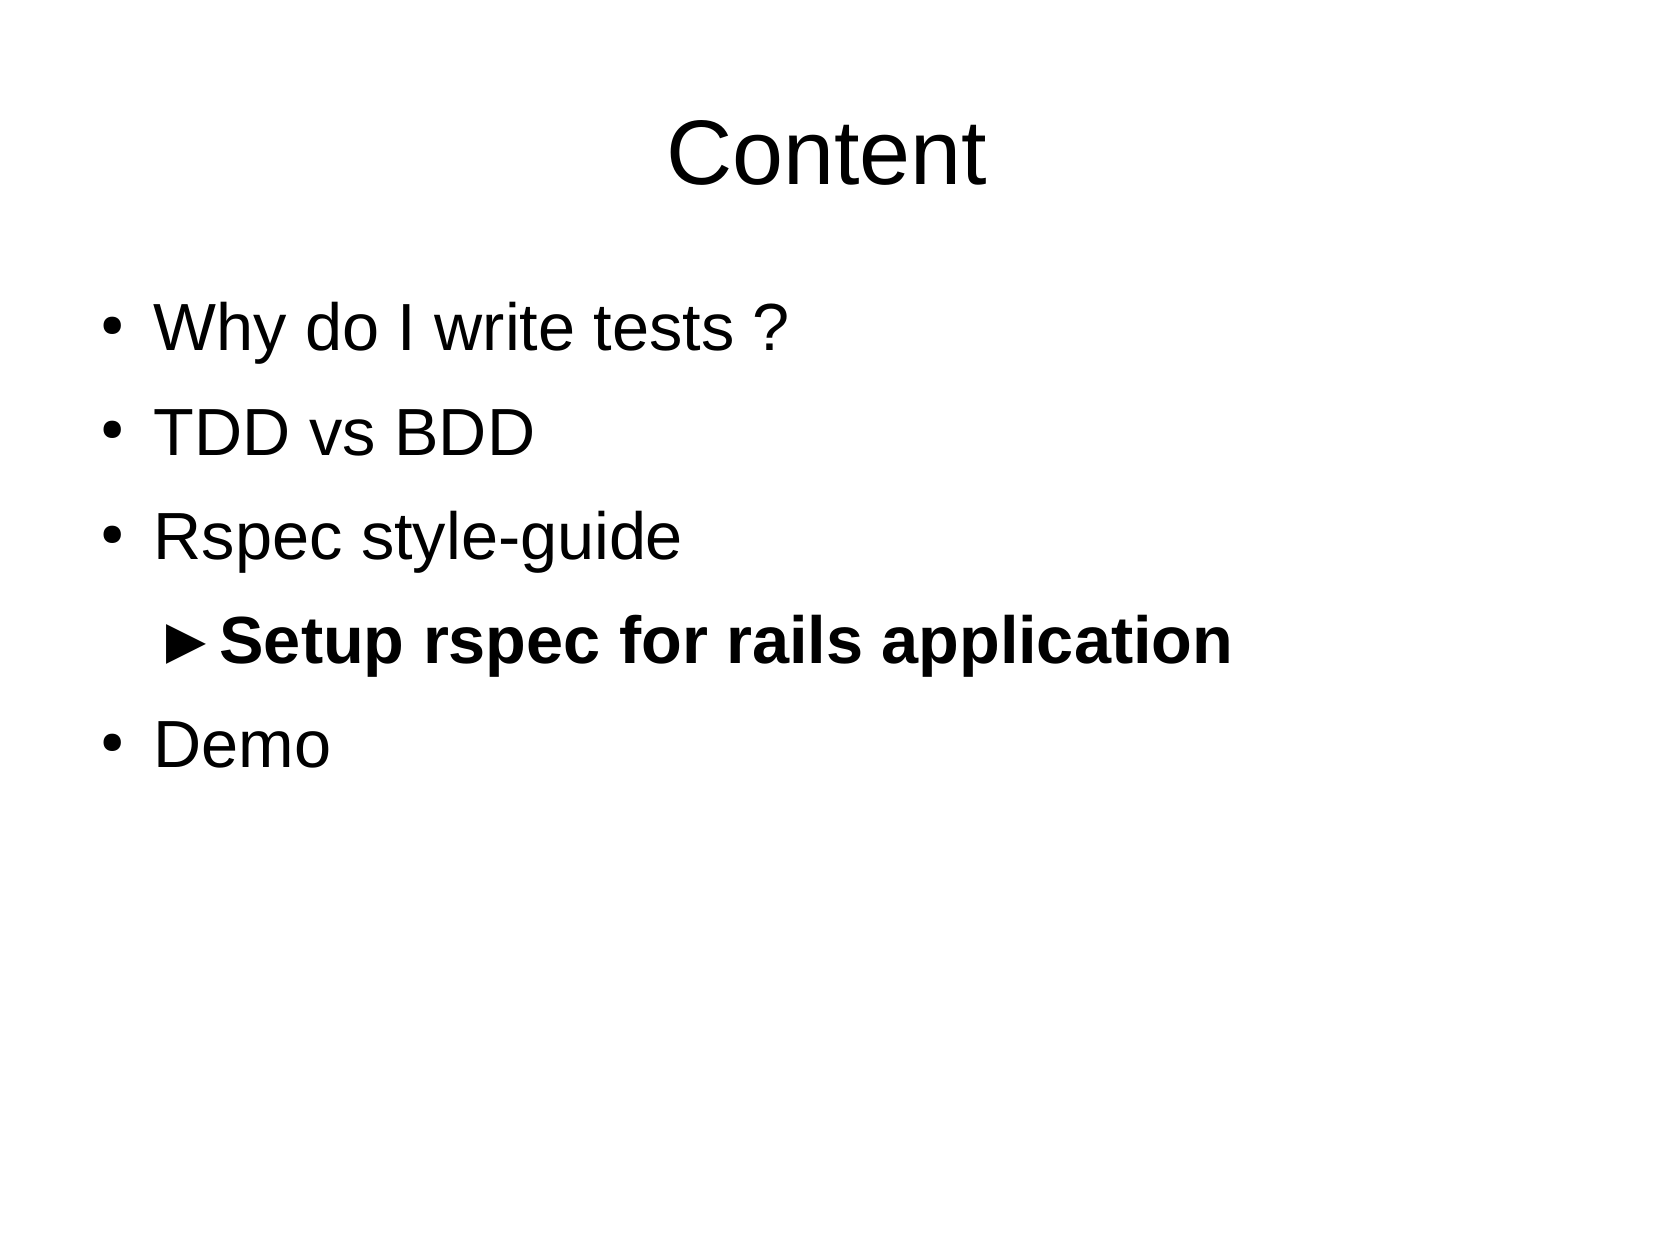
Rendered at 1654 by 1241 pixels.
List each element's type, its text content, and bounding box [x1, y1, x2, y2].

title Content [82, 49, 1571, 257]
list Why do I write tests ? TDD vs BDD Rspec style-guide ►Setup rspec for rails application Demo [82, 290, 1571, 1010]
